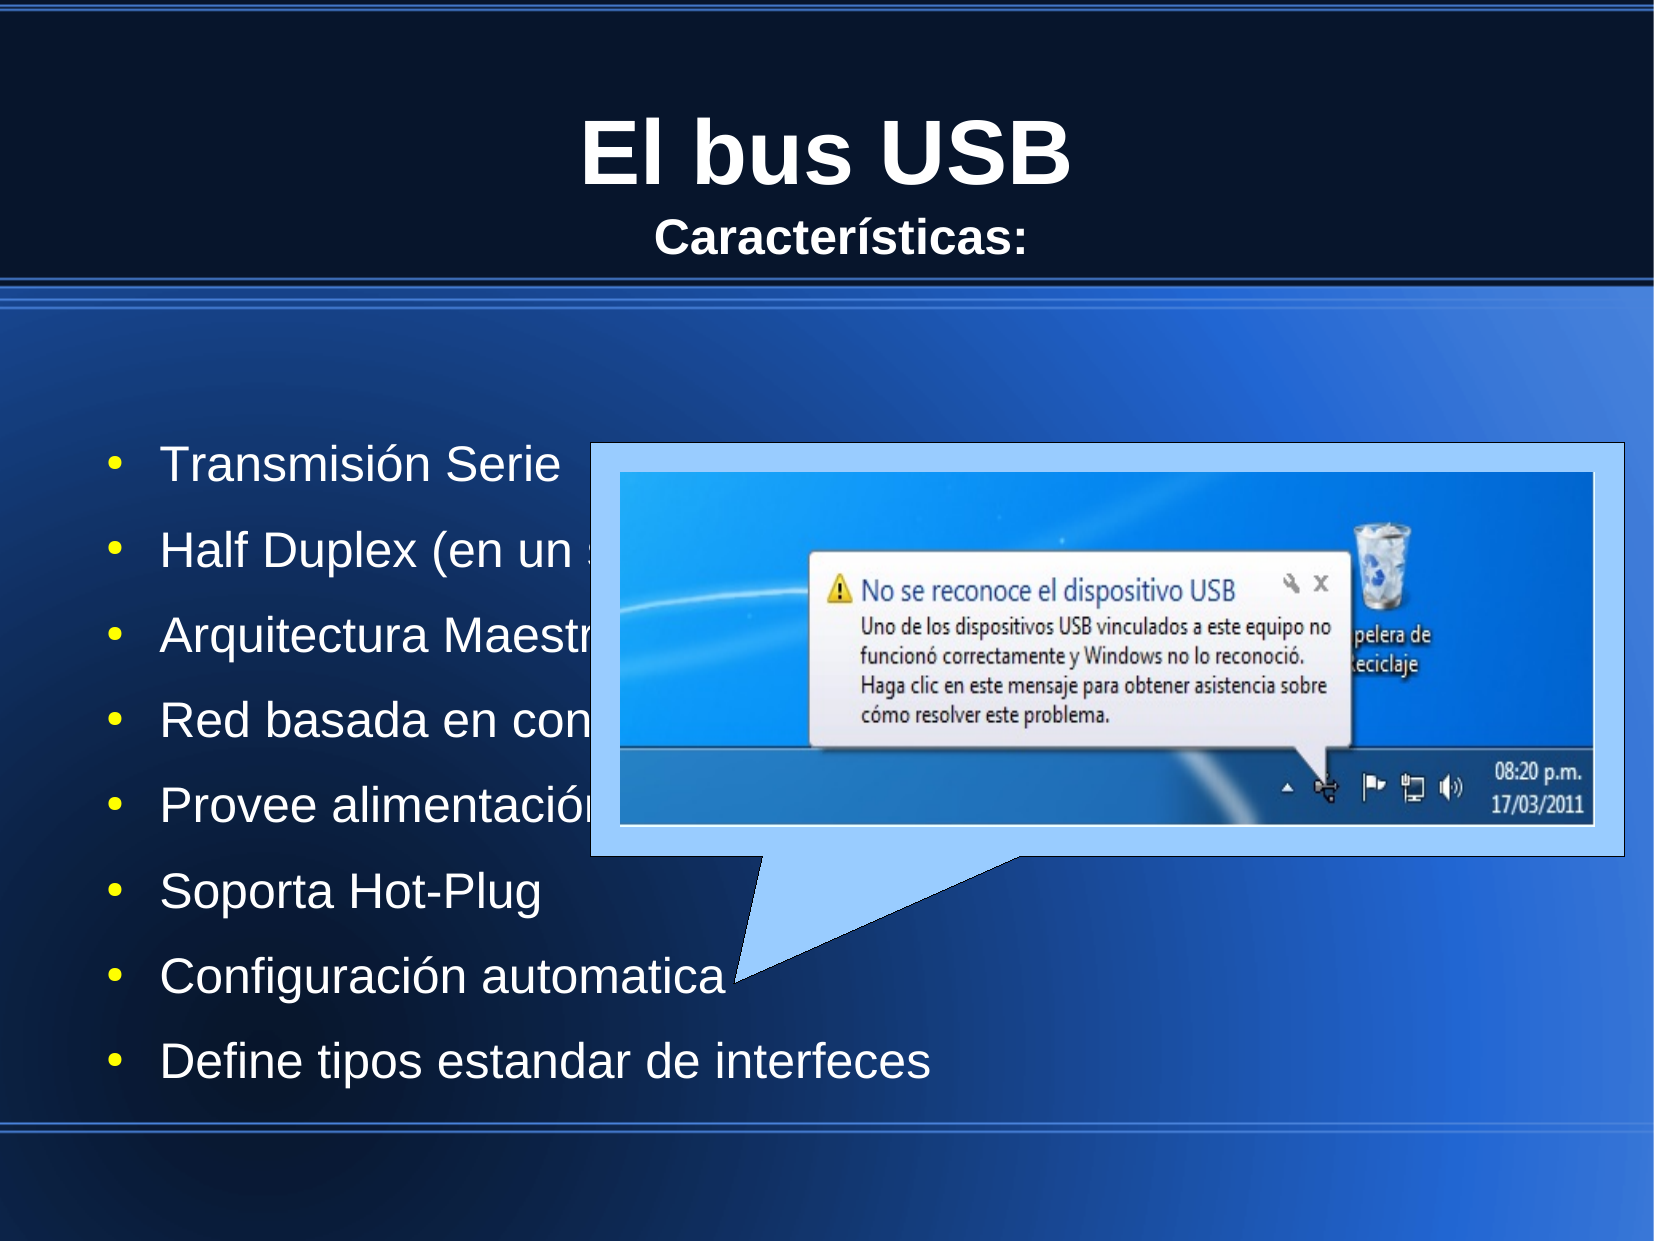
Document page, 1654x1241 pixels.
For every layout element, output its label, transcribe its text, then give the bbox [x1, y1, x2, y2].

text_box [590, 442, 1625, 984]
picture [0, 0, 1654, 1241]
title Características: [649, 208, 1034, 266]
list Transmisión Serie Half Duplex (en un solo sentido al mismo tiempo) Arquitectura Maestro/Esclavo Red basada en concentradores Provee alimentación a los dispositivos Soporta Hot-Plug Configuración automatica Define tipos estandar de interfeces [88, 436, 1577, 1090]
title El bus USB [82, 49, 1571, 257]
